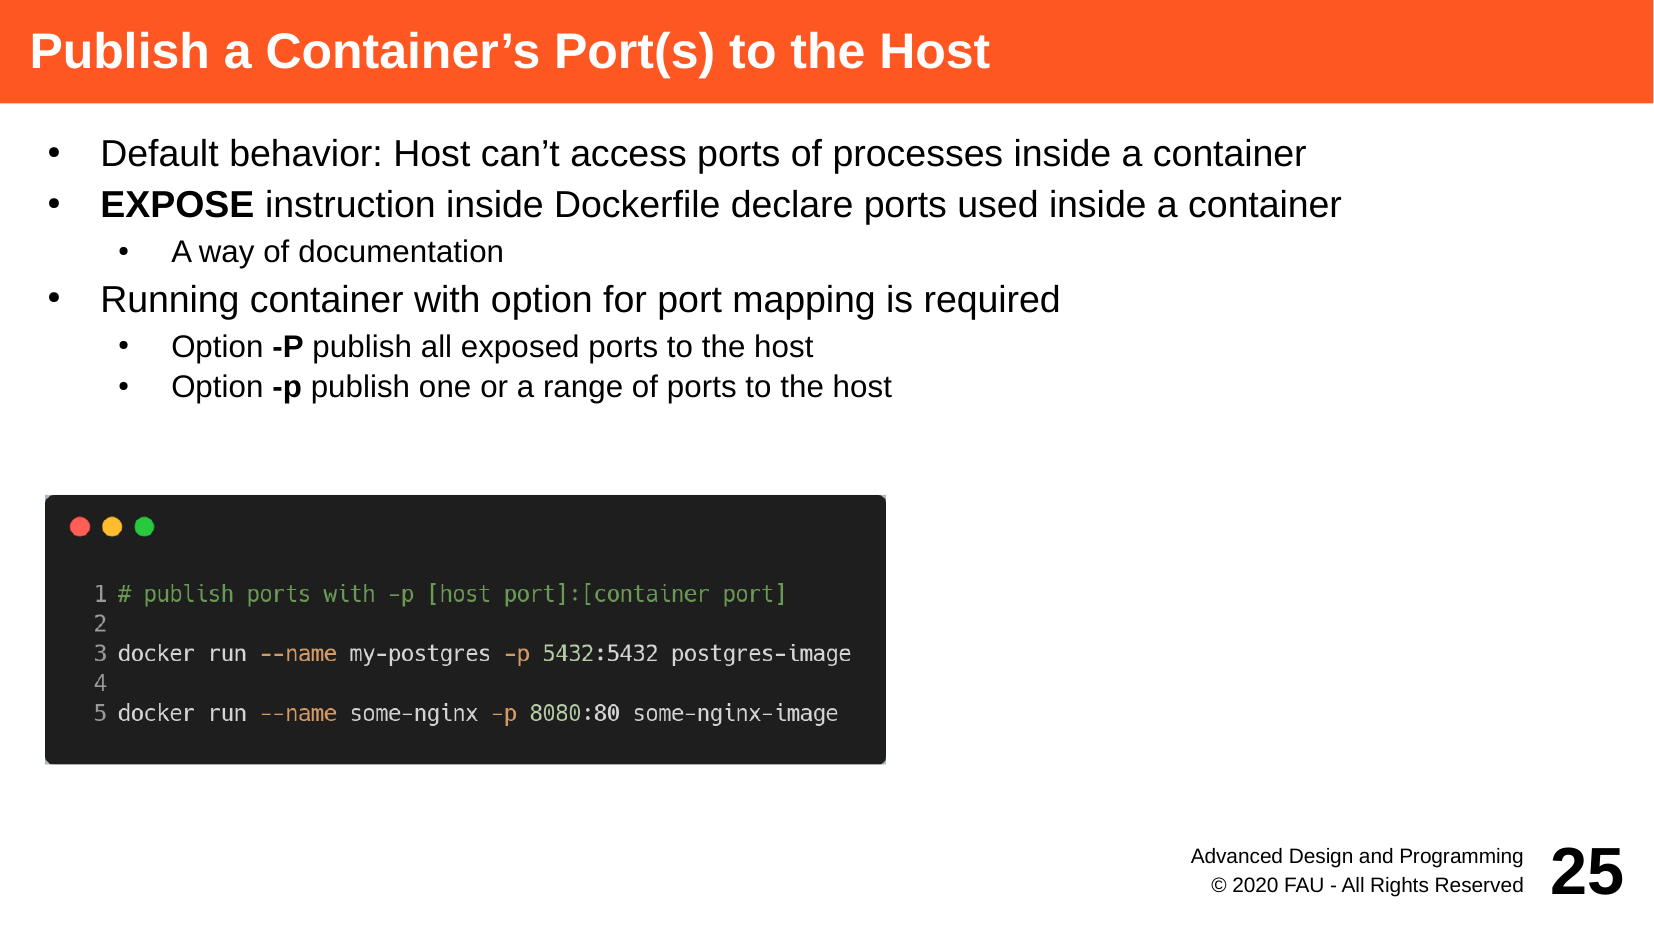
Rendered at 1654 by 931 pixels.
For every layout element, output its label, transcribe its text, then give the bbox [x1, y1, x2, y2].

list Default behavior: Host can’t access ports of processes inside a container EXPOSE instruction inside Dockerfile declare ports used inside a container A way of documentation Running container with option for port mapping is required Option -P publish all exposed ports to the host Option -p publish one or a range of ports to the host [29, 132, 1625, 813]
title Publish a Container’s Port(s) to the Host [0, 0, 1654, 104]
picture [45, 494, 886, 766]
